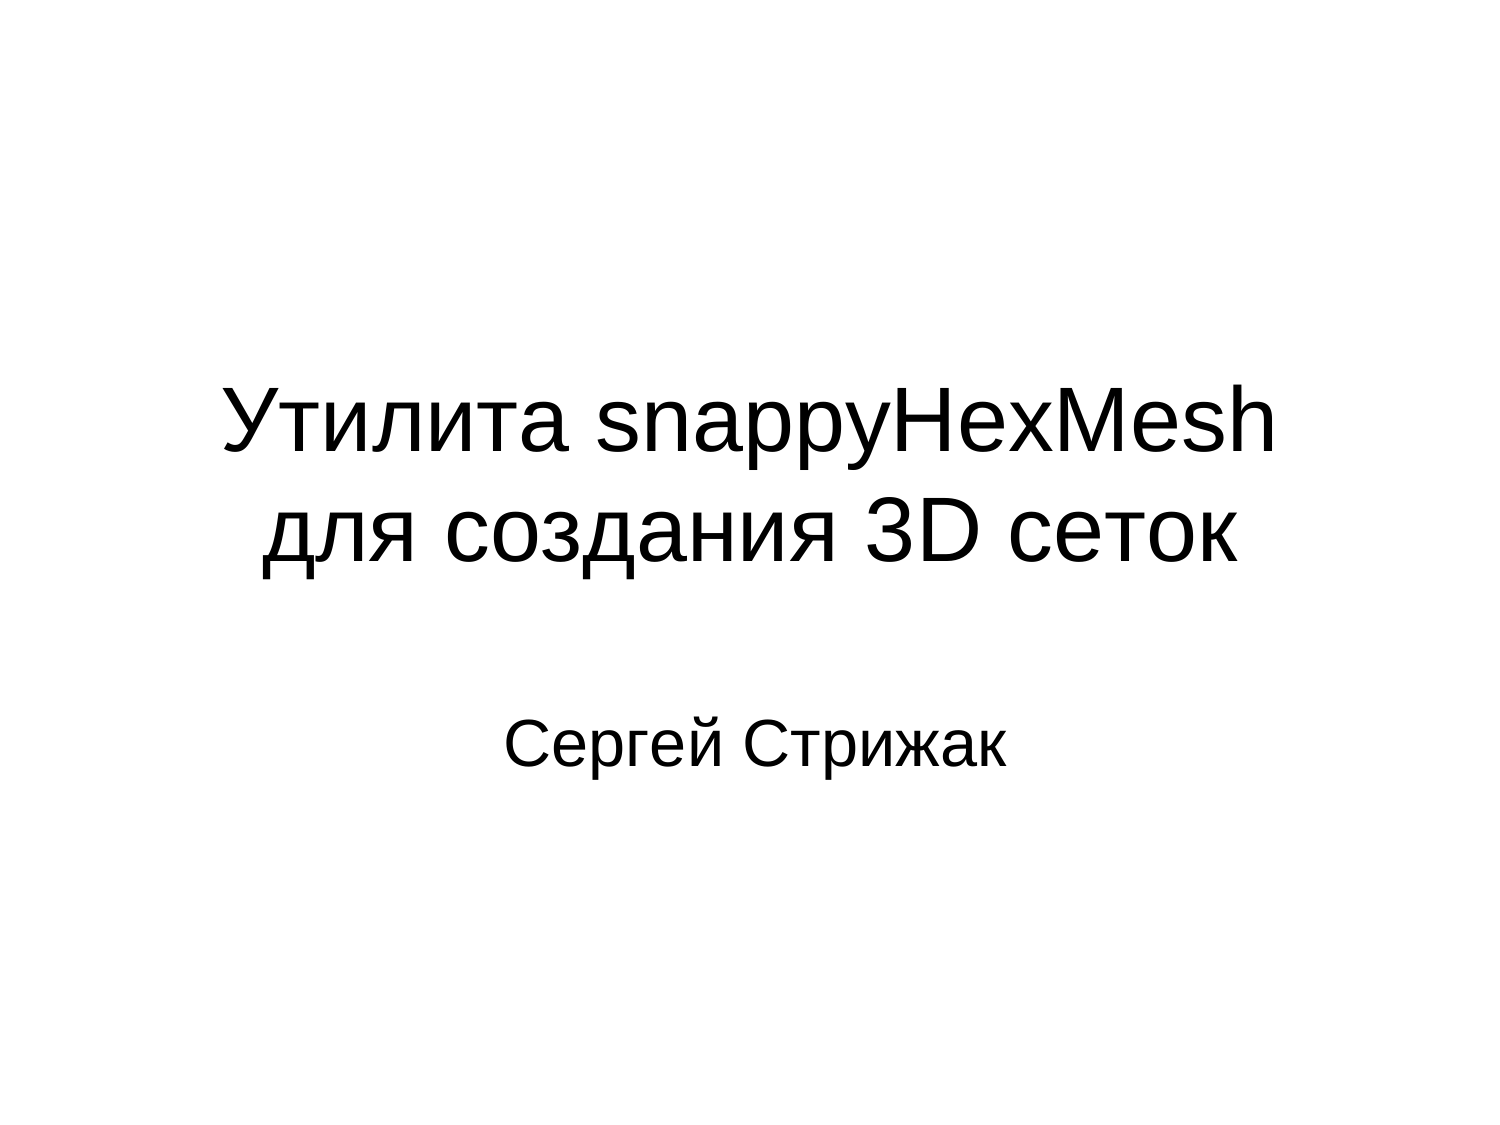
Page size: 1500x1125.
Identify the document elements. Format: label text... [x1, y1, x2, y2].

subtitle Сергей Стрижак [230, 692, 1281, 980]
title Утилита snappyHexMesh для создания 3D сеток [112, 349, 1388, 591]
